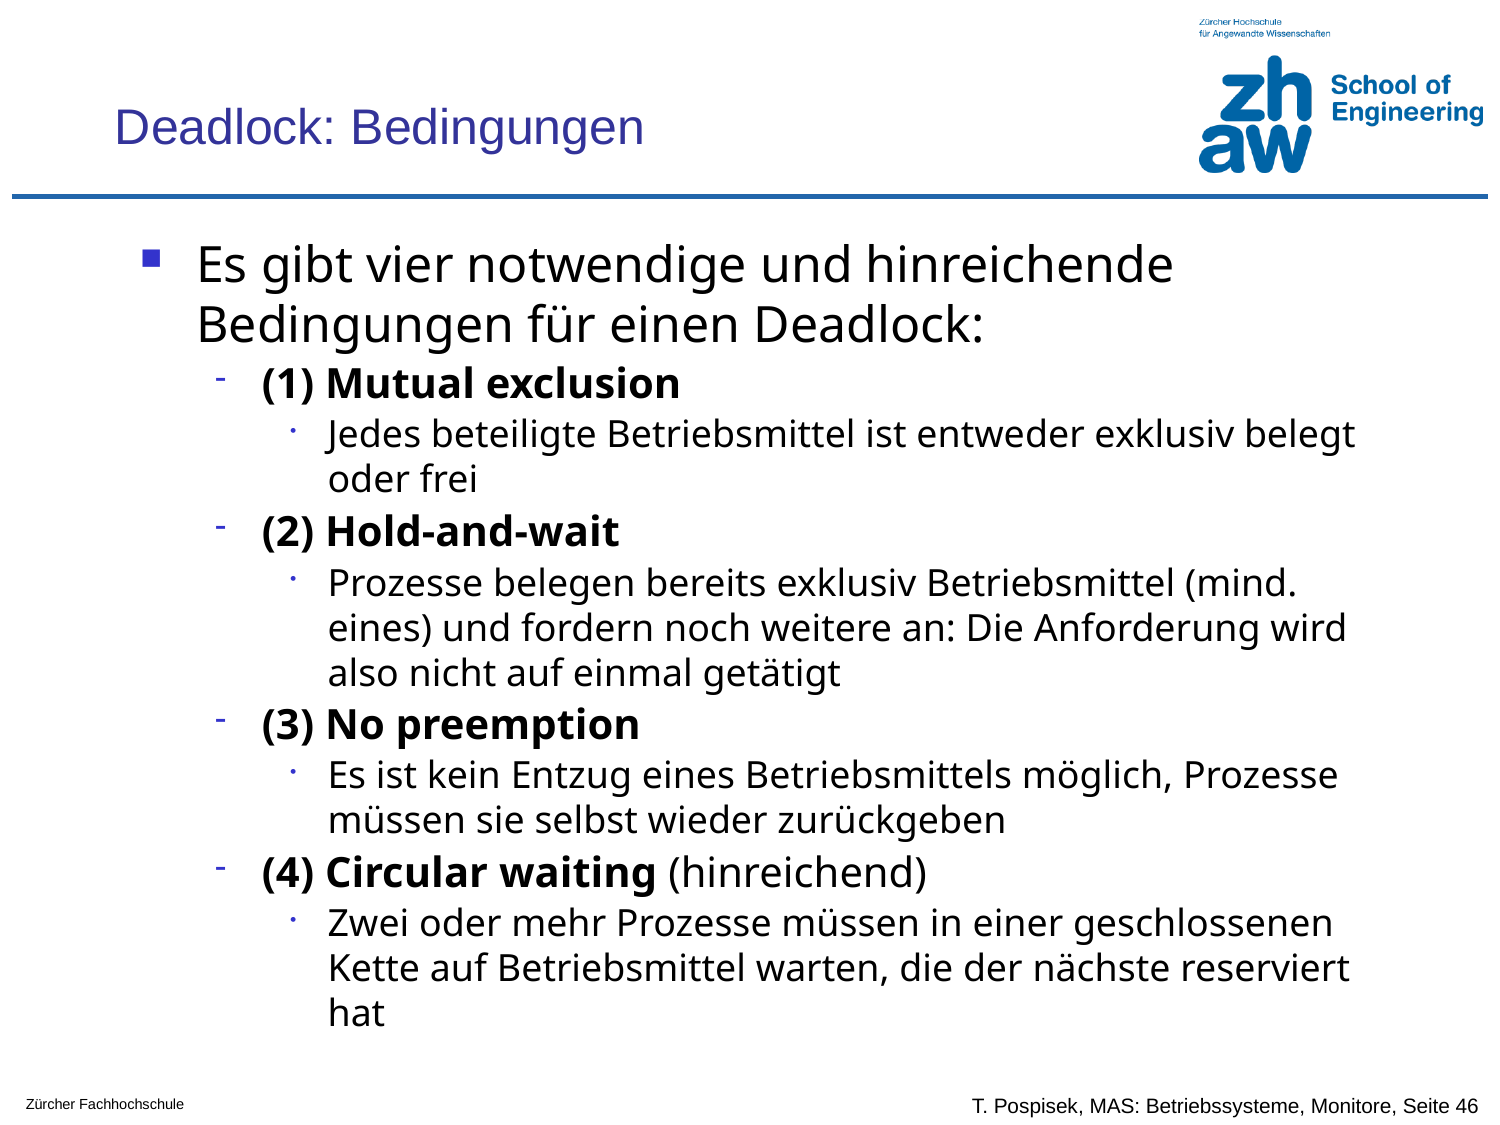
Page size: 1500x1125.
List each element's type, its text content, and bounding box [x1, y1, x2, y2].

title Deadlock: Bedingungen [99, 50, 1379, 163]
picture [1199, 19, 1483, 173]
list Es gibt vier notwendige und hinreichende Bedingungen für einen Deadlock: (1) Mutual exclusion Jedes beteiligte Betriebsmittel ist entweder exklusiv belegt oder frei (2) Hold-and-wait Prozesse belegen bereits exklusiv Betriebsmittel (mind. eines) und fordern noch weitere an: Die Anforderung wird also nicht auf einmal getätigt (3) No preemption Es ist kein Entzug eines Betriebsmittels möglich, Prozesse müssen sie selbst wieder zurückgeben (4) Circular waiting (hinreichend) Zwei oder mehr Prozesse müssen in einer geschlossenen Kette auf Betriebsmittel warten, die der nächste reserviert hat [125, 224, 1375, 975]
